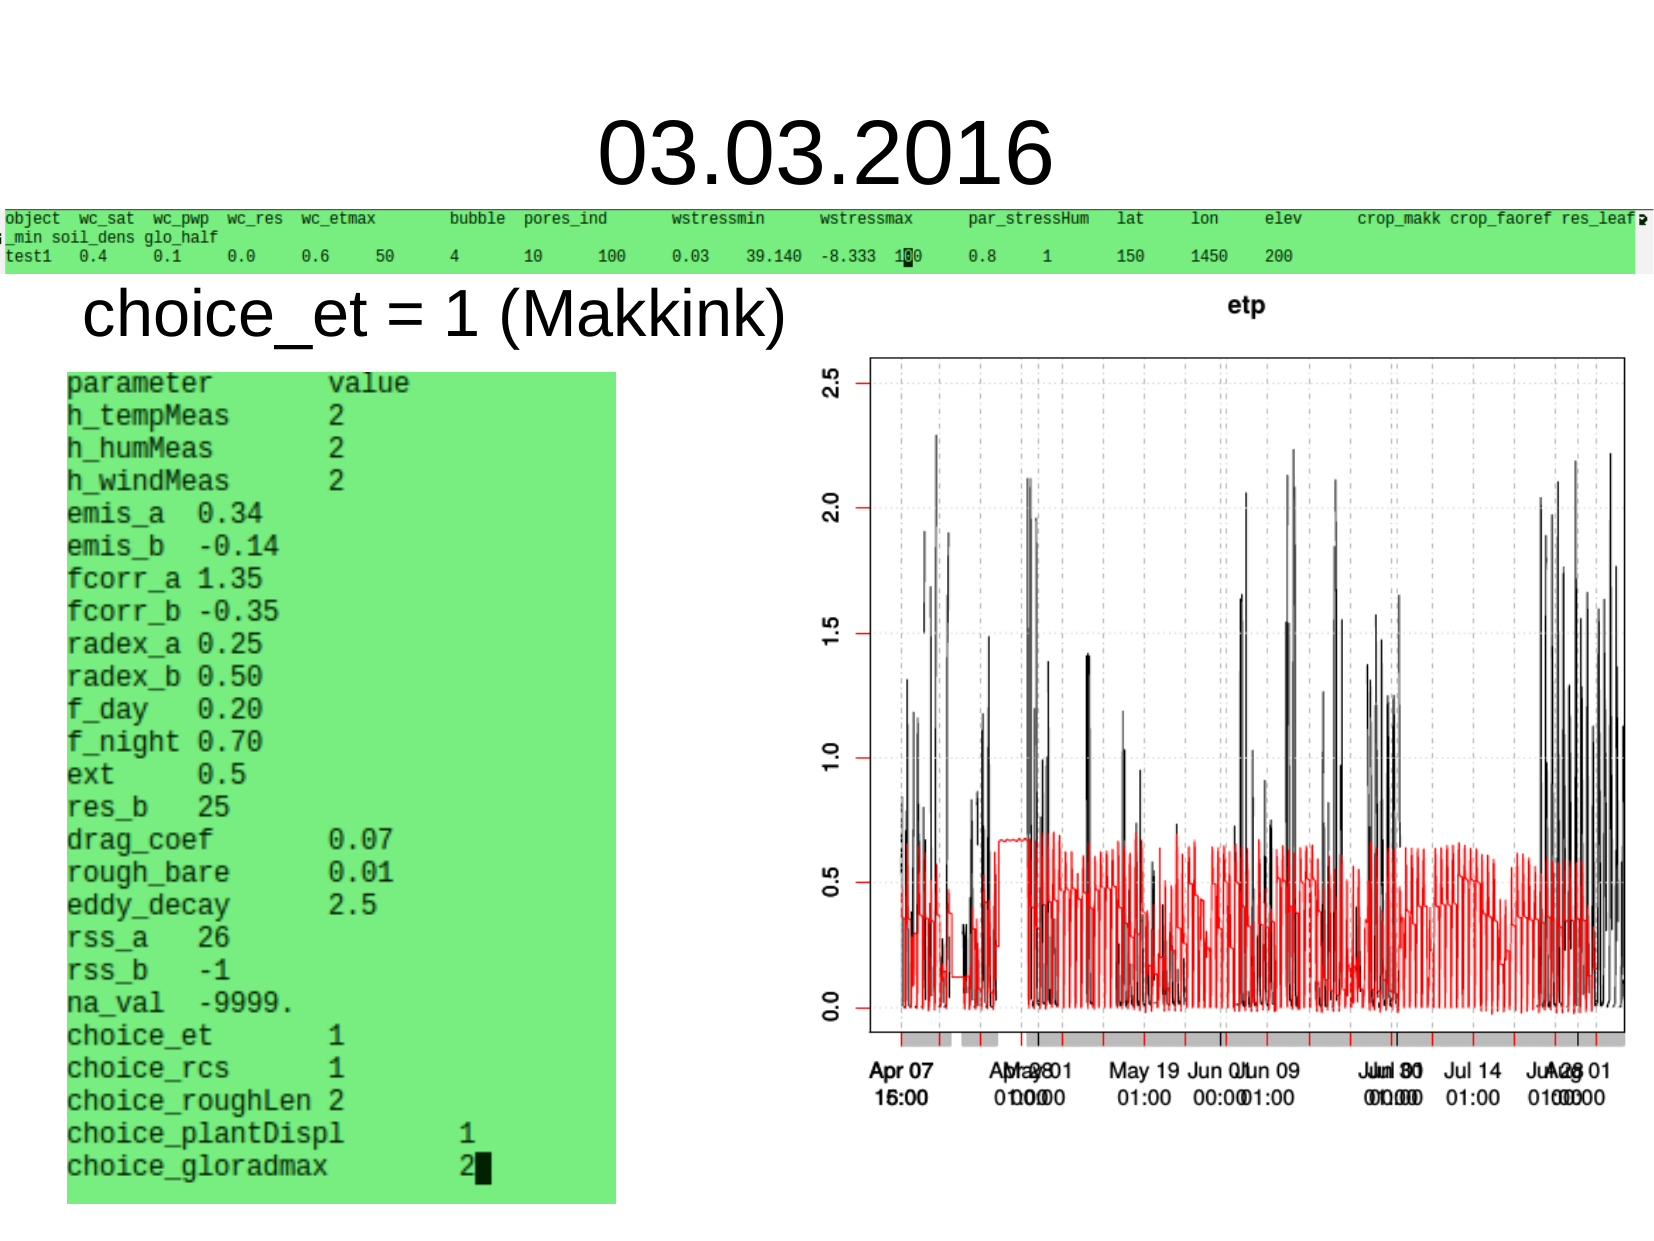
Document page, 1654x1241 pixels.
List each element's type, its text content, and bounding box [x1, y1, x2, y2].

picture [0, 209, 1654, 274]
title 03.03.2016 [82, 49, 1571, 209]
picture [67, 372, 616, 1204]
subtitle choice_et = 1 (Makkink) [82, 275, 1571, 1024]
picture [795, 291, 1641, 1126]
